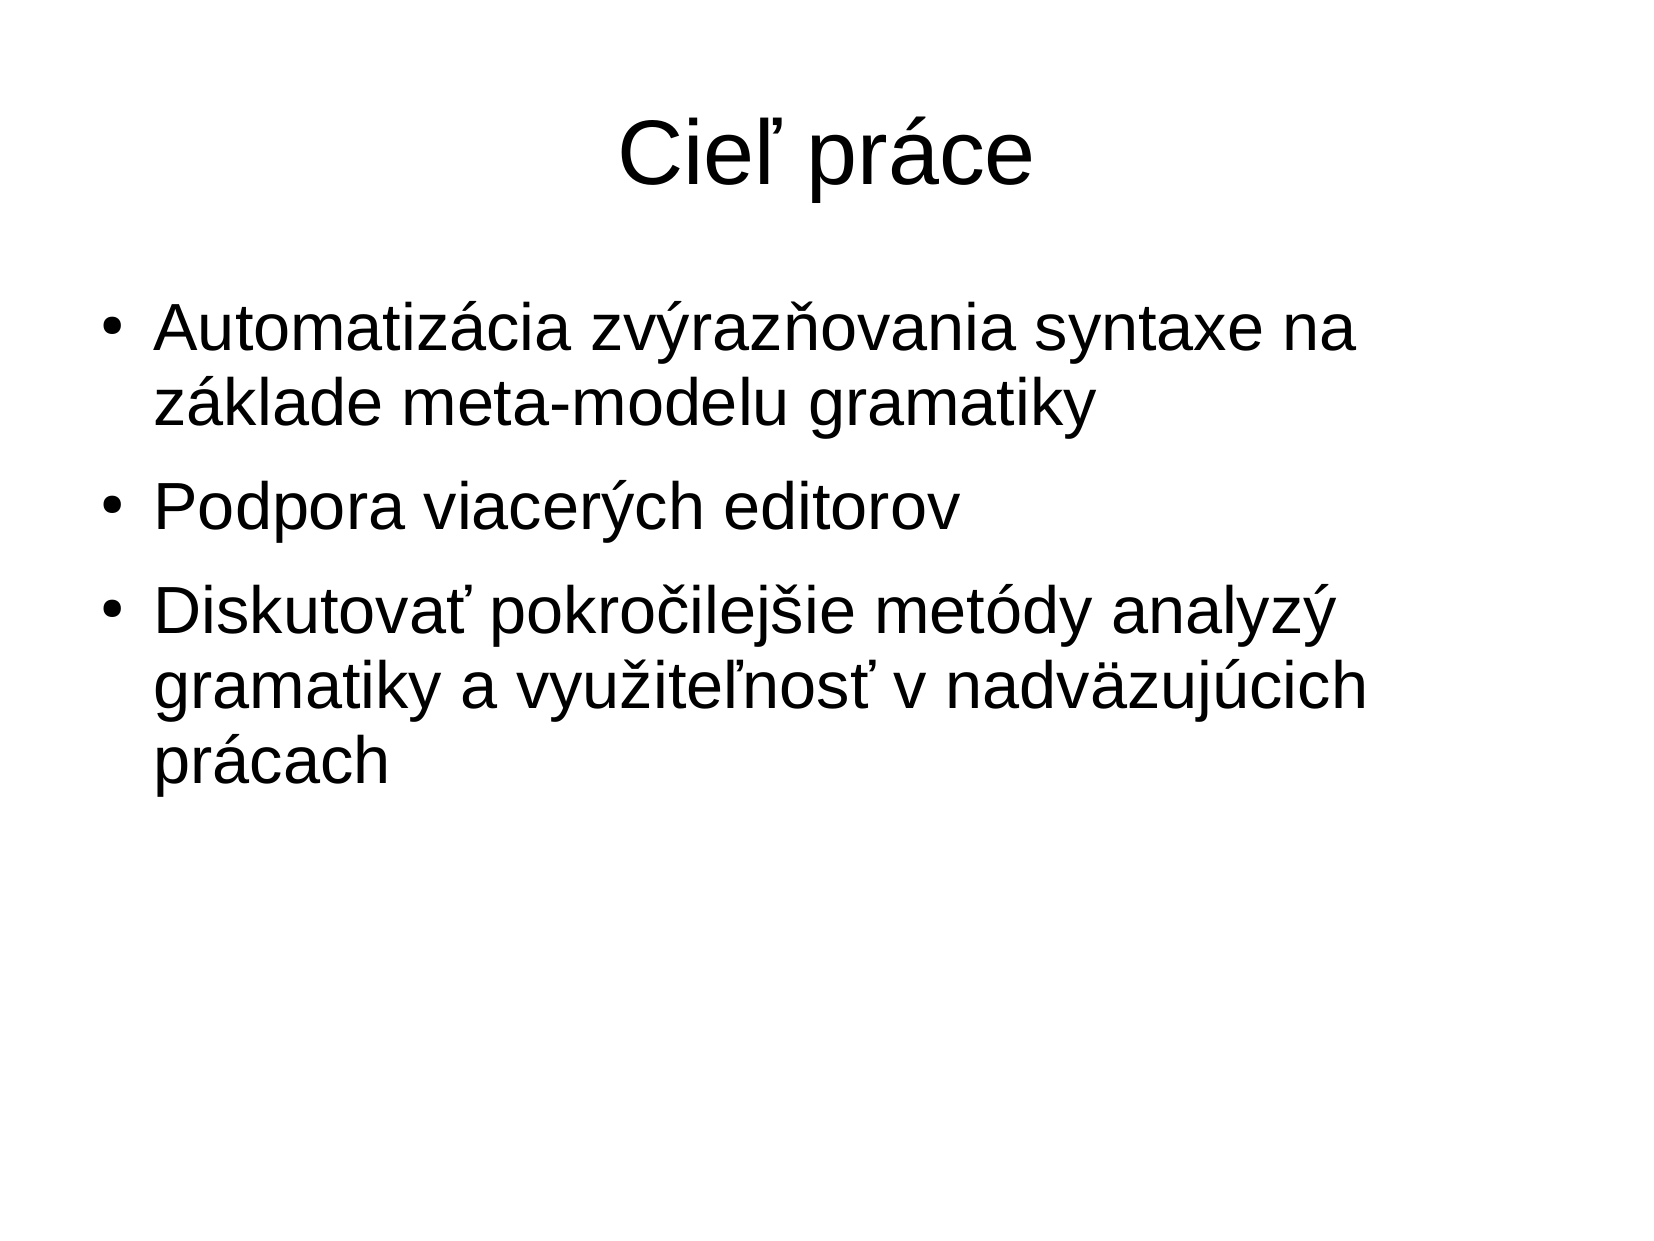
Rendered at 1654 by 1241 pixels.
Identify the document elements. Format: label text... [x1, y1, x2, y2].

list Automatizácia zvýrazňovania syntaxe na základe meta-modelu gramatiky Podpora viacerých editorov Diskutovať pokročilejšie metódy analyzý gramatiky a využiteľnosť v nadväzujúcich prácach [82, 290, 1571, 1010]
title Cieľ práce [82, 49, 1571, 257]
